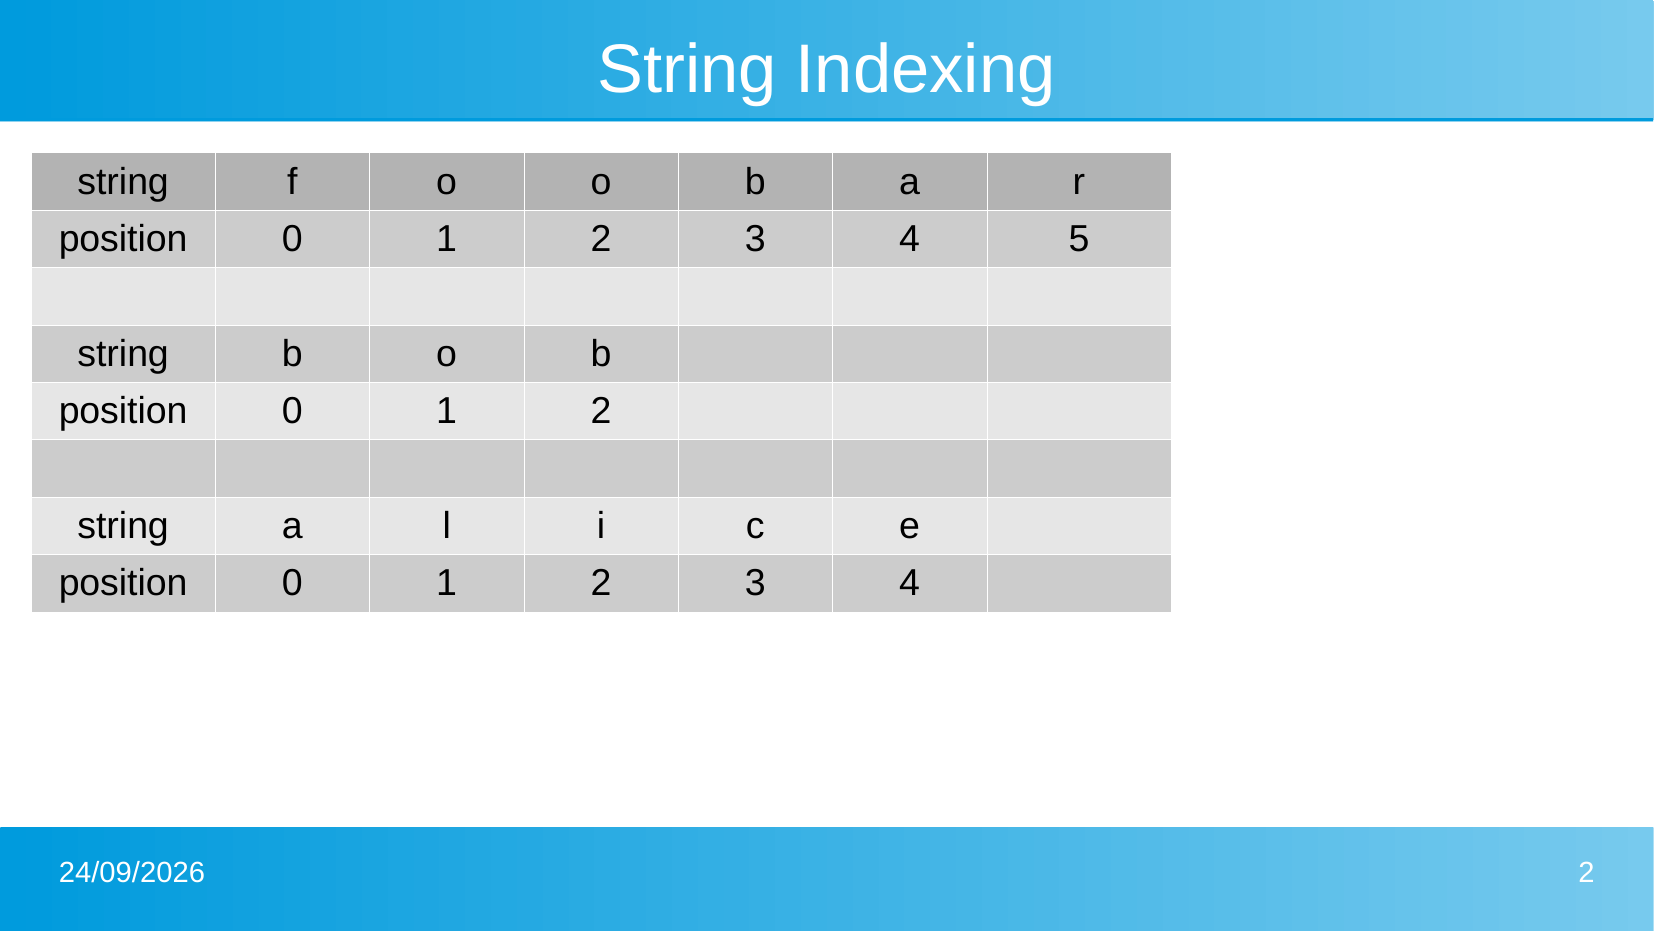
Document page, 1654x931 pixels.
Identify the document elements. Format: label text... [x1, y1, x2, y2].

table_cell 5 [988, 211, 1171, 267]
table_cell [525, 268, 678, 325]
table_cell [32, 268, 215, 325]
table_cell [679, 383, 832, 439]
table_cell [216, 268, 369, 325]
table_cell 0 [216, 383, 369, 439]
table_cell [370, 268, 524, 325]
table_cell a [216, 498, 369, 554]
table_cell 3 [679, 211, 832, 267]
table_cell [32, 440, 215, 497]
table_cell [525, 440, 678, 497]
table_cell string [32, 498, 215, 554]
table_cell [216, 440, 369, 497]
table_cell e [833, 498, 987, 554]
table_header o [370, 153, 524, 210]
table_header string [32, 153, 215, 210]
table_cell [679, 268, 832, 325]
table_cell string [32, 326, 215, 382]
table_cell [988, 383, 1171, 439]
table_cell [988, 498, 1171, 554]
table_cell 3 [679, 555, 832, 612]
table_cell 1 [370, 383, 524, 439]
table_cell b [216, 326, 369, 382]
table_cell position [32, 211, 215, 267]
table_cell [833, 440, 987, 497]
table_cell [833, 326, 987, 382]
table_cell [679, 326, 832, 382]
table_header o [525, 153, 678, 210]
table_cell 2 [525, 383, 678, 439]
table_cell [988, 326, 1171, 382]
table_cell [988, 440, 1171, 497]
table_cell 0 [216, 211, 369, 267]
table_header r [988, 153, 1171, 210]
table_cell [988, 555, 1171, 612]
table_cell 4 [833, 555, 987, 612]
table_cell 2 [525, 211, 678, 267]
table_cell position [32, 383, 215, 439]
table_cell 0 [216, 555, 369, 612]
table_header f [216, 153, 369, 210]
table_cell [370, 440, 524, 497]
table_cell b [525, 326, 678, 382]
table_cell 4 [833, 211, 987, 267]
table_cell i [525, 498, 678, 554]
table_cell c [679, 498, 832, 554]
table_cell o [370, 326, 524, 382]
table_cell [988, 268, 1171, 325]
table_cell 1 [370, 211, 524, 267]
table_cell [679, 440, 832, 497]
table_cell [833, 383, 987, 439]
table_header a [833, 153, 987, 210]
table_cell 1 [370, 555, 524, 612]
table_cell position [32, 555, 215, 612]
table_cell [833, 268, 987, 325]
table_cell l [370, 498, 524, 554]
table_header b [679, 153, 832, 210]
title String Indexing [59, 29, 1595, 108]
table_cell 2 [525, 555, 678, 612]
